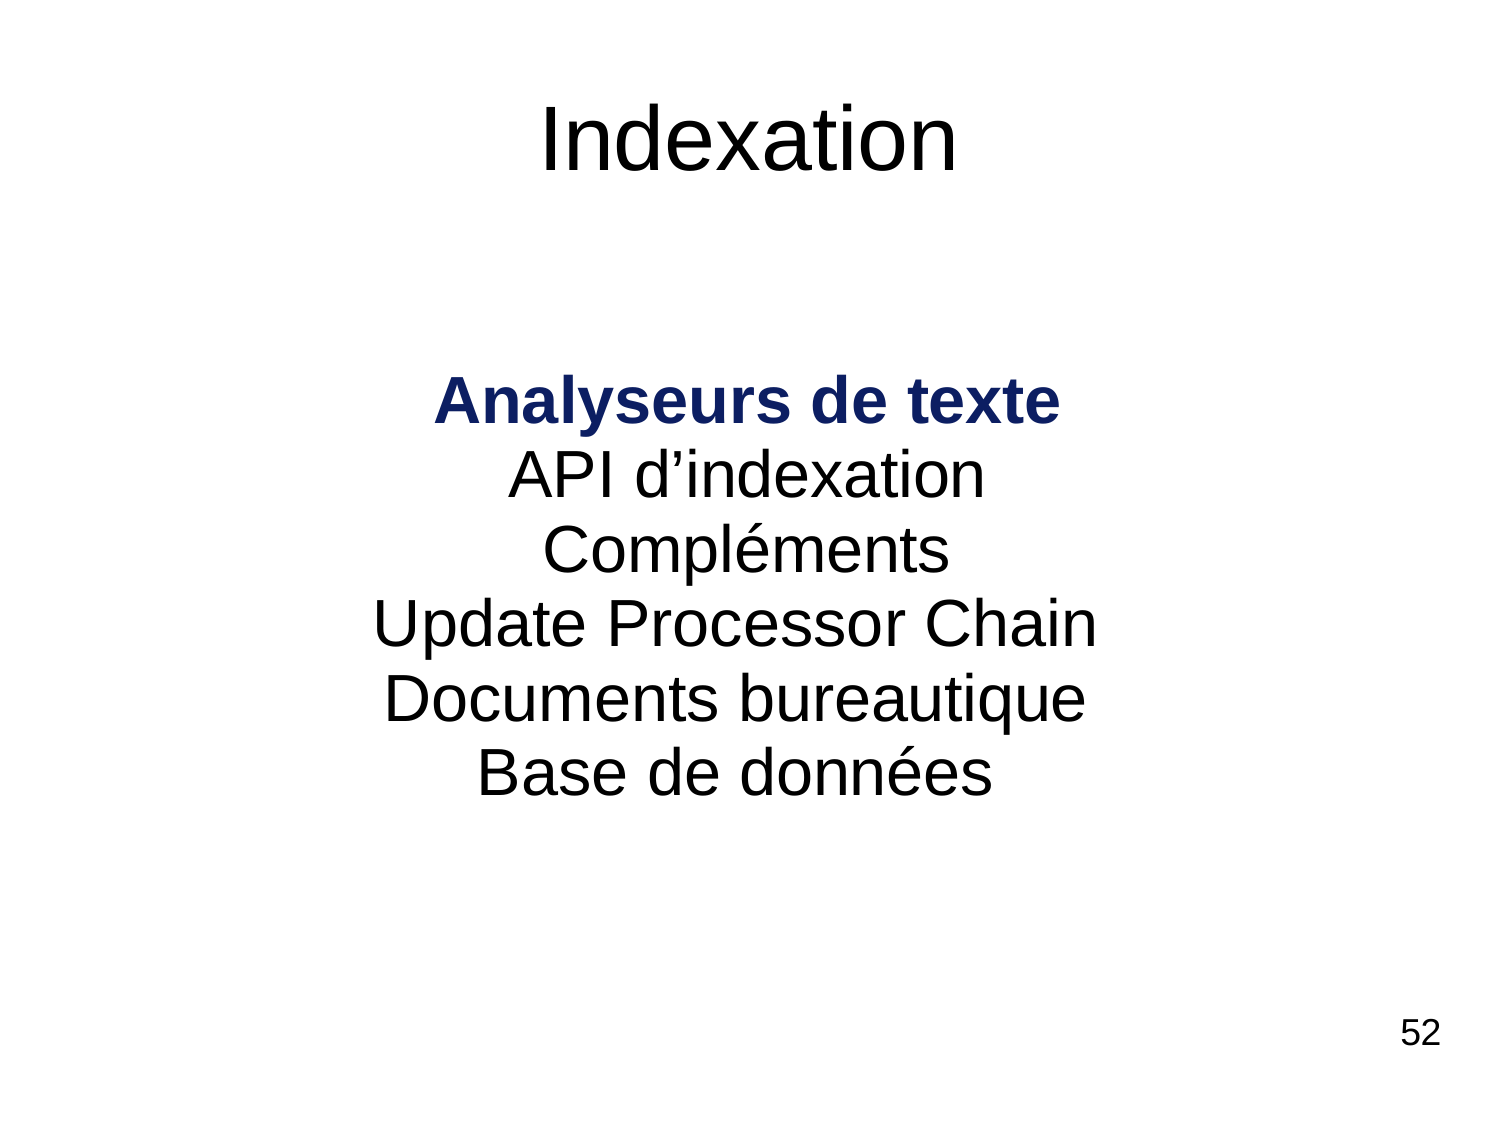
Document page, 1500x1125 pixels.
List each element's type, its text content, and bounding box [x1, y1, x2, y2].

title Indexation [87, 26, 1413, 267]
list Analyseurs de texte API d’indexation Compléments Update Processor Chain Documents bureautique Base de données [358, 319, 1111, 1002]
slide_number 52 [1373, 1009, 1451, 1125]
